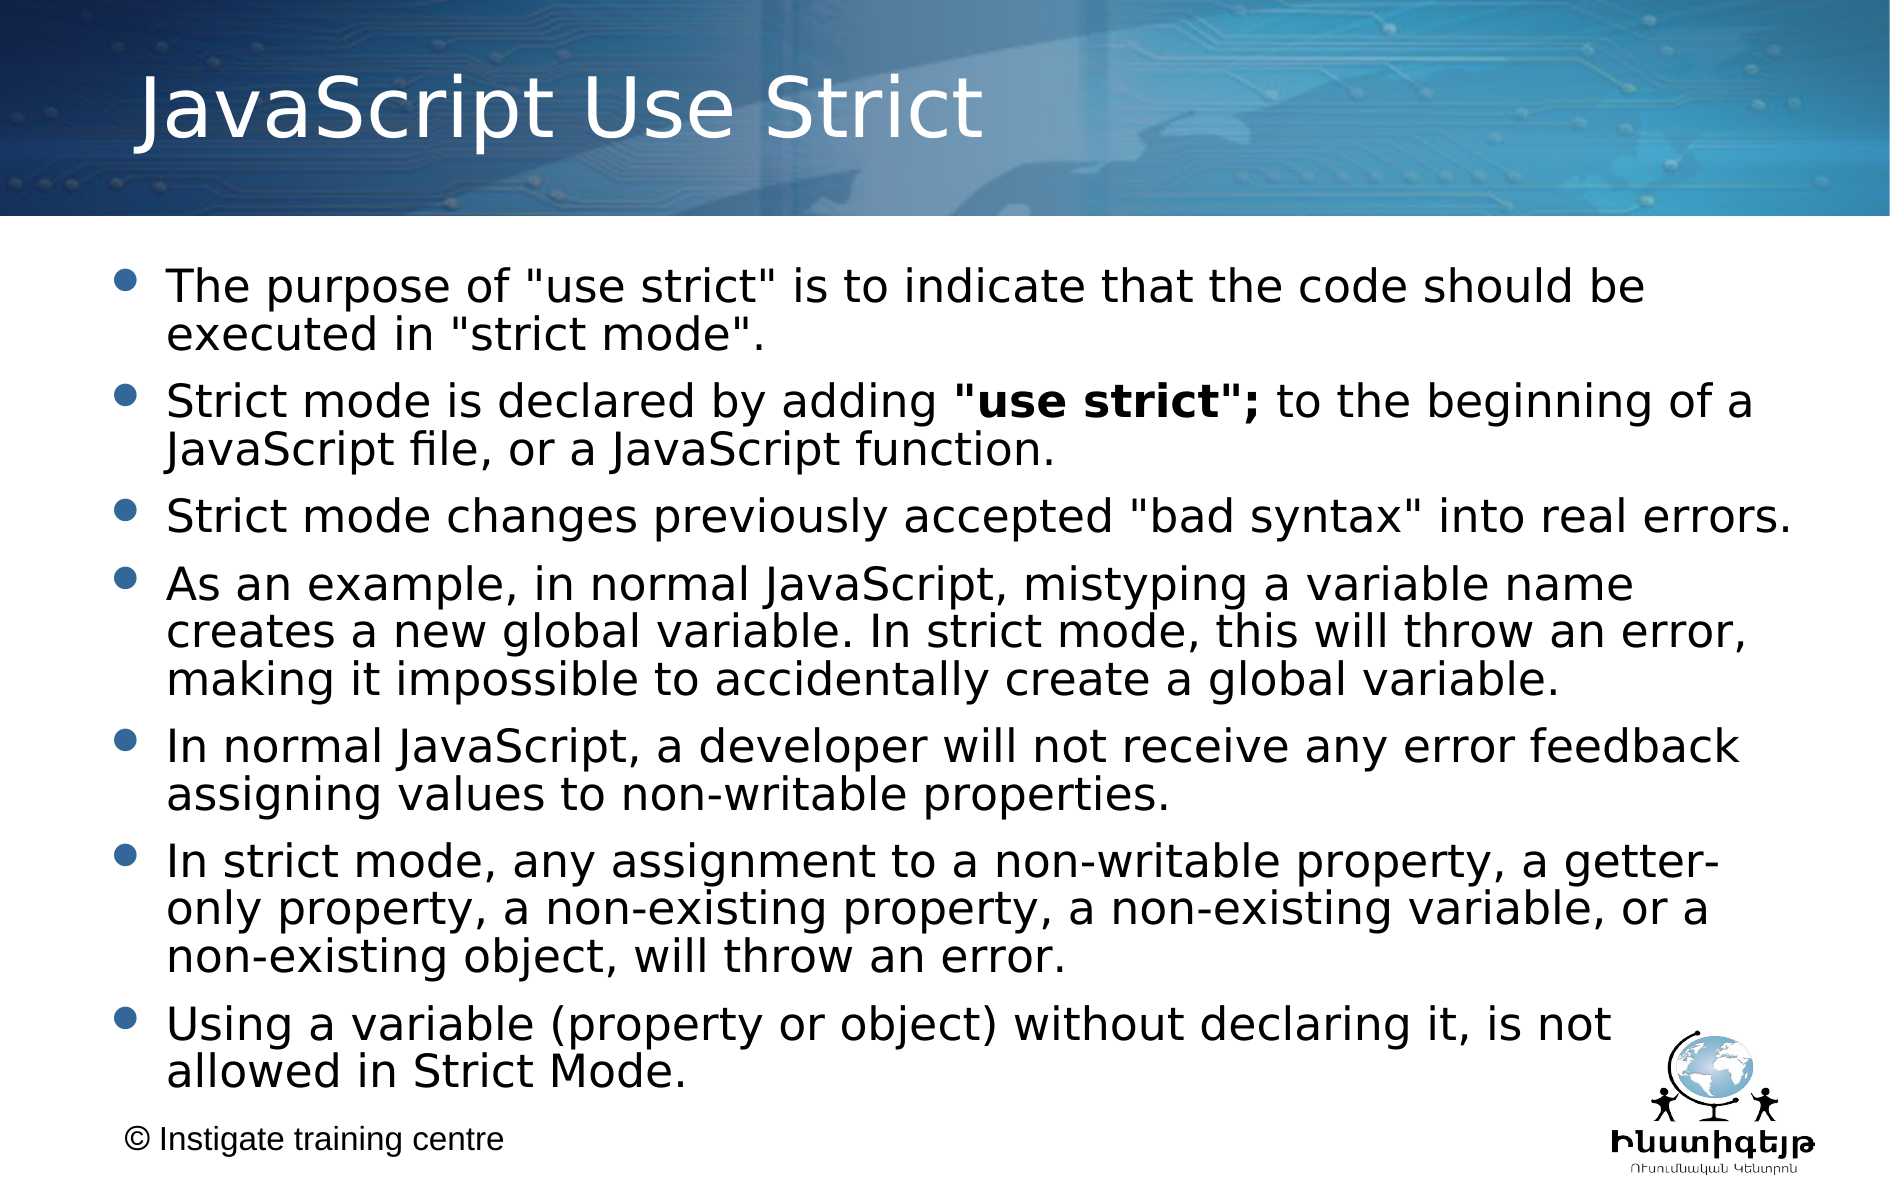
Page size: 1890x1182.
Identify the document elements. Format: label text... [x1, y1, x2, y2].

text_box JavaScript Use Strict [138, 82, 1801, 94]
picture [0, 0, 1890, 216]
list The purpose of "use strict" is to indicate that the code should be executed in "strict mode". Strict mode is declared by adding "use strict"; to the beginning of a JavaScript file, or a JavaScript function. Strict mode changes previously accepted "bad syntax" into real errors. As an example, in normal JavaScript, mistyping a variable name creates a new global variable. In strict mode, this will throw an error, making it impossible to accidentally create a global variable. In normal JavaScript, a developer will not receive any error feedback assigning values to non-writable properties. In strict mode, any assignment to a non-writable property, a getter-only property, a non-existing property, a non-existing variable, or a non-existing object, will throw an error. Using a variable (property or object) without declaring it, is not allowed in Strict Mode. [110, 264, 1801, 292]
picture [1612, 1030, 1815, 1175]
